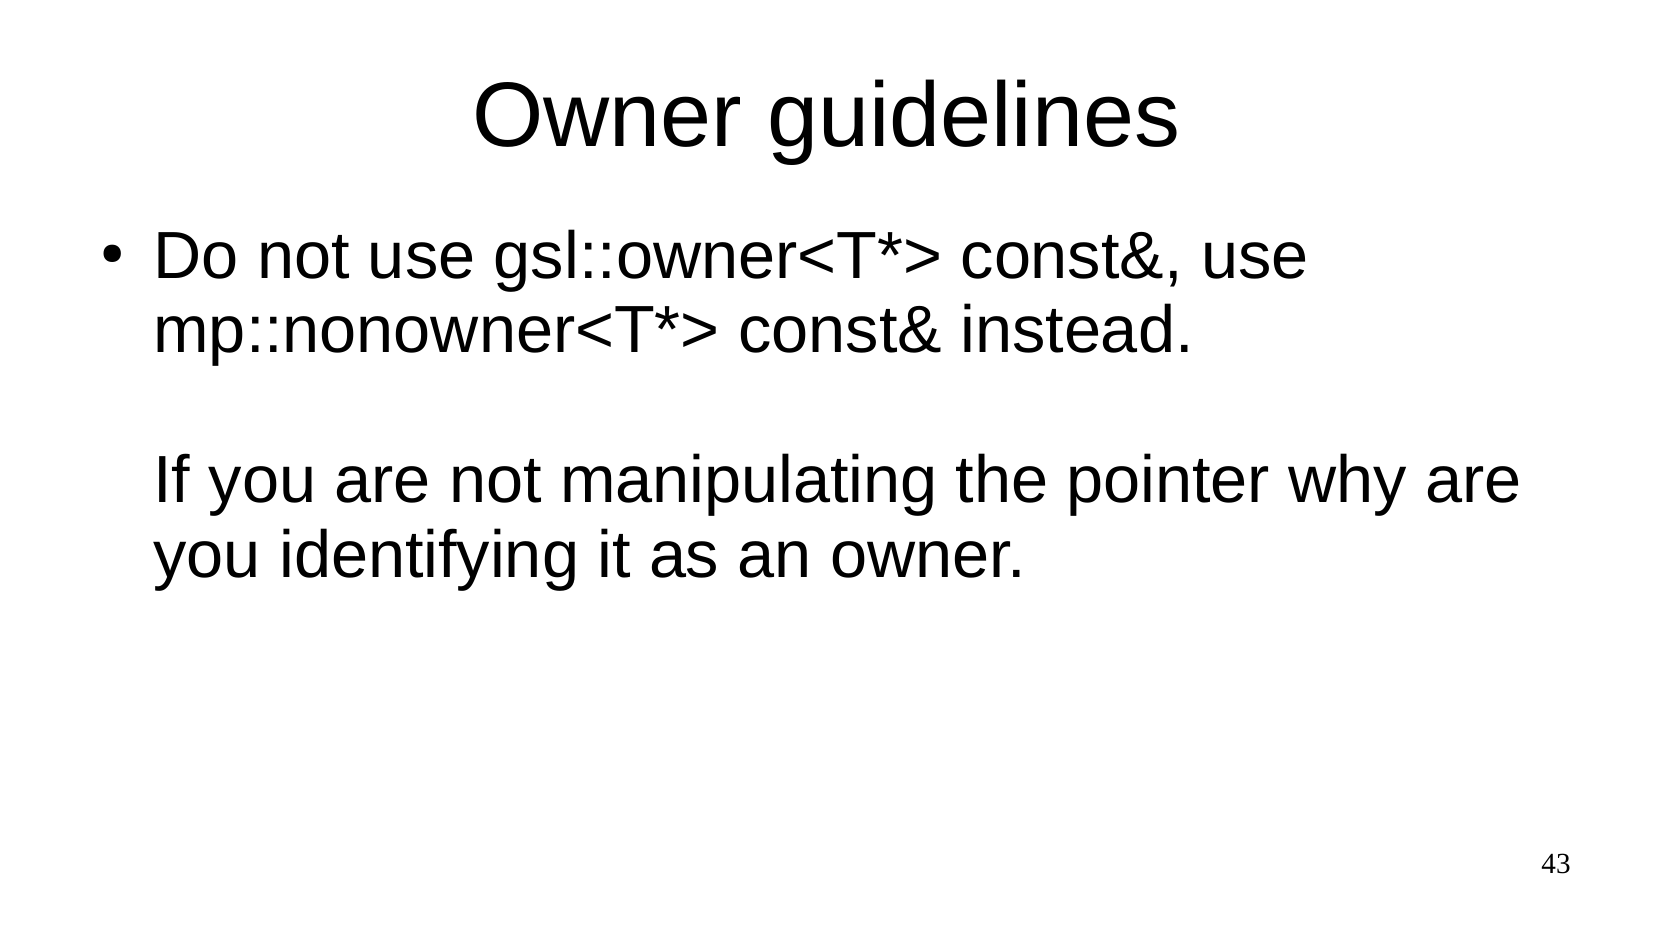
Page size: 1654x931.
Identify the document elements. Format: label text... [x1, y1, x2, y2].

list Do not use gsl::owner<T*> const&, use mp::nonowner<T*> const& instead. If you are not manipulating the pointer why are you identifying it as an owner. [82, 217, 1571, 758]
title Owner guidelines [82, 37, 1571, 193]
